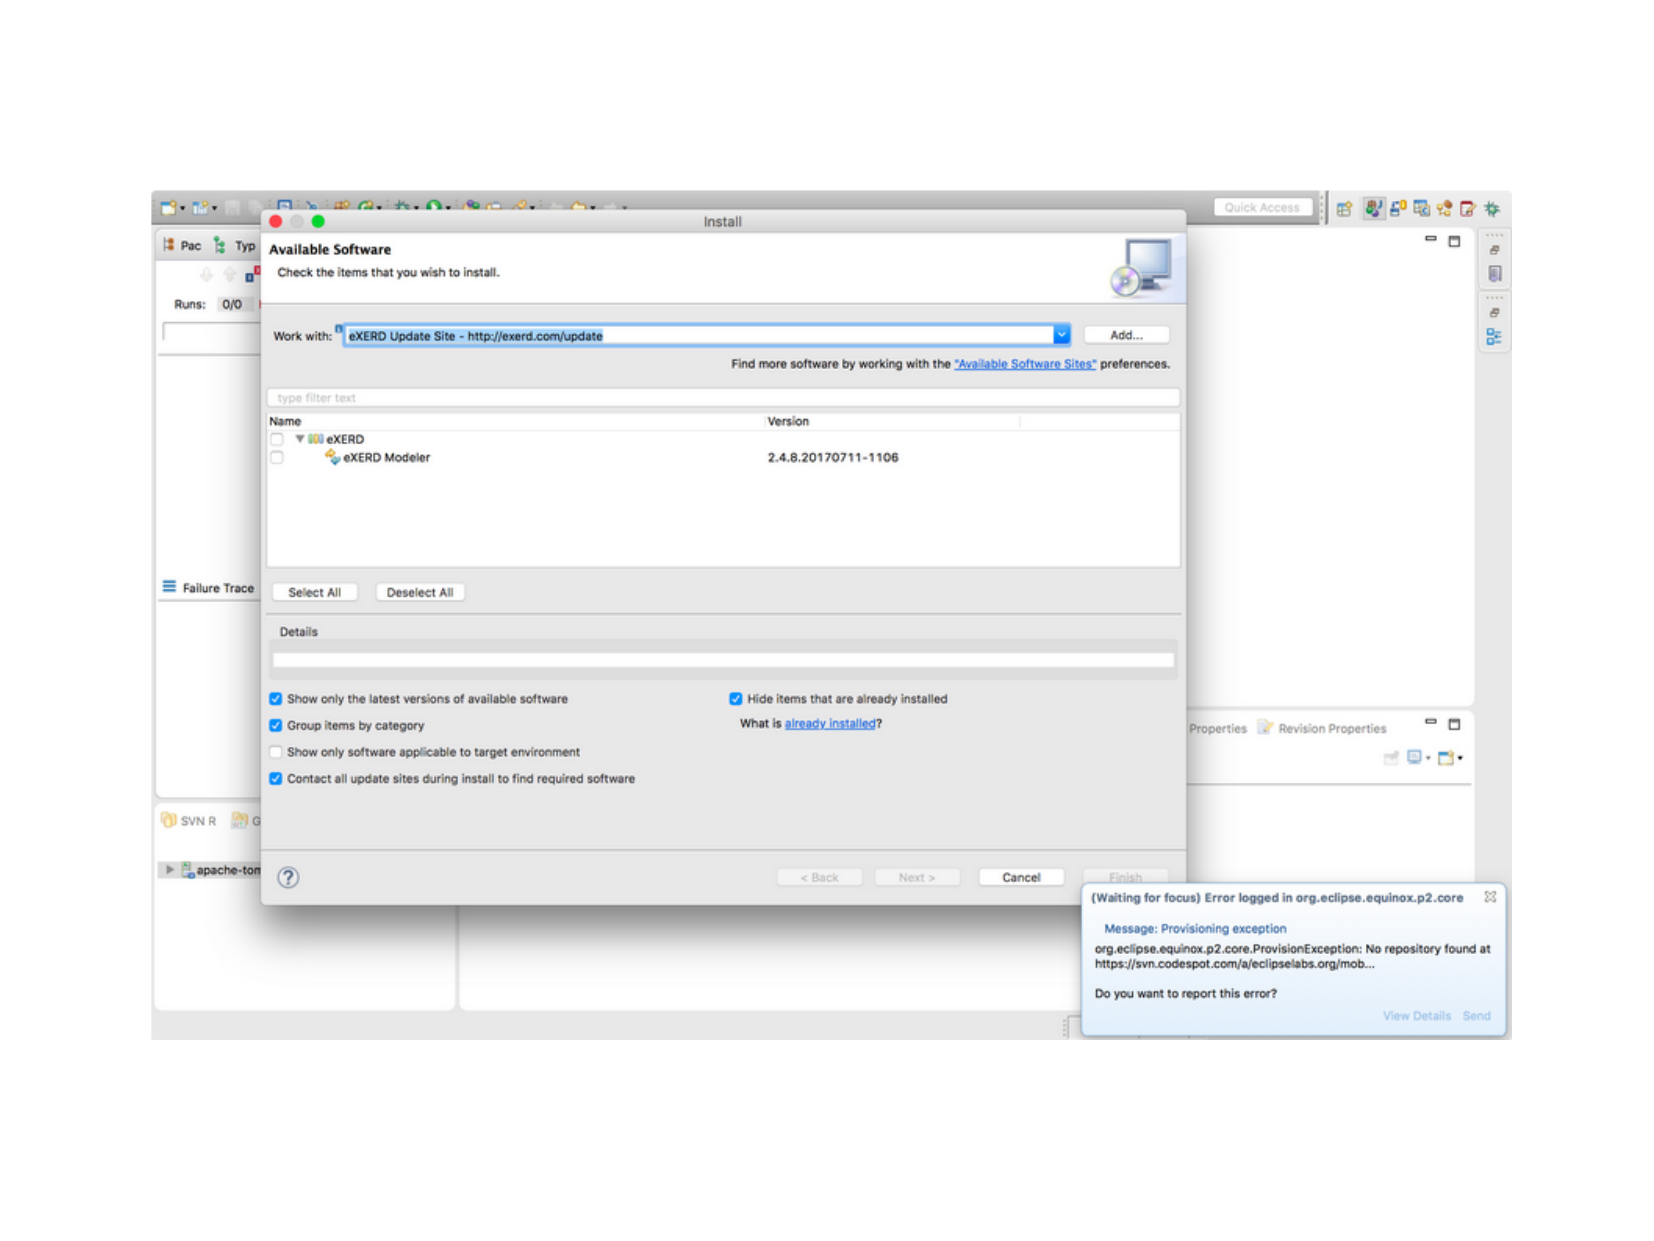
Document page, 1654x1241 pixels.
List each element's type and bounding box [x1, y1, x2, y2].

picture [150, 186, 1512, 1040]
